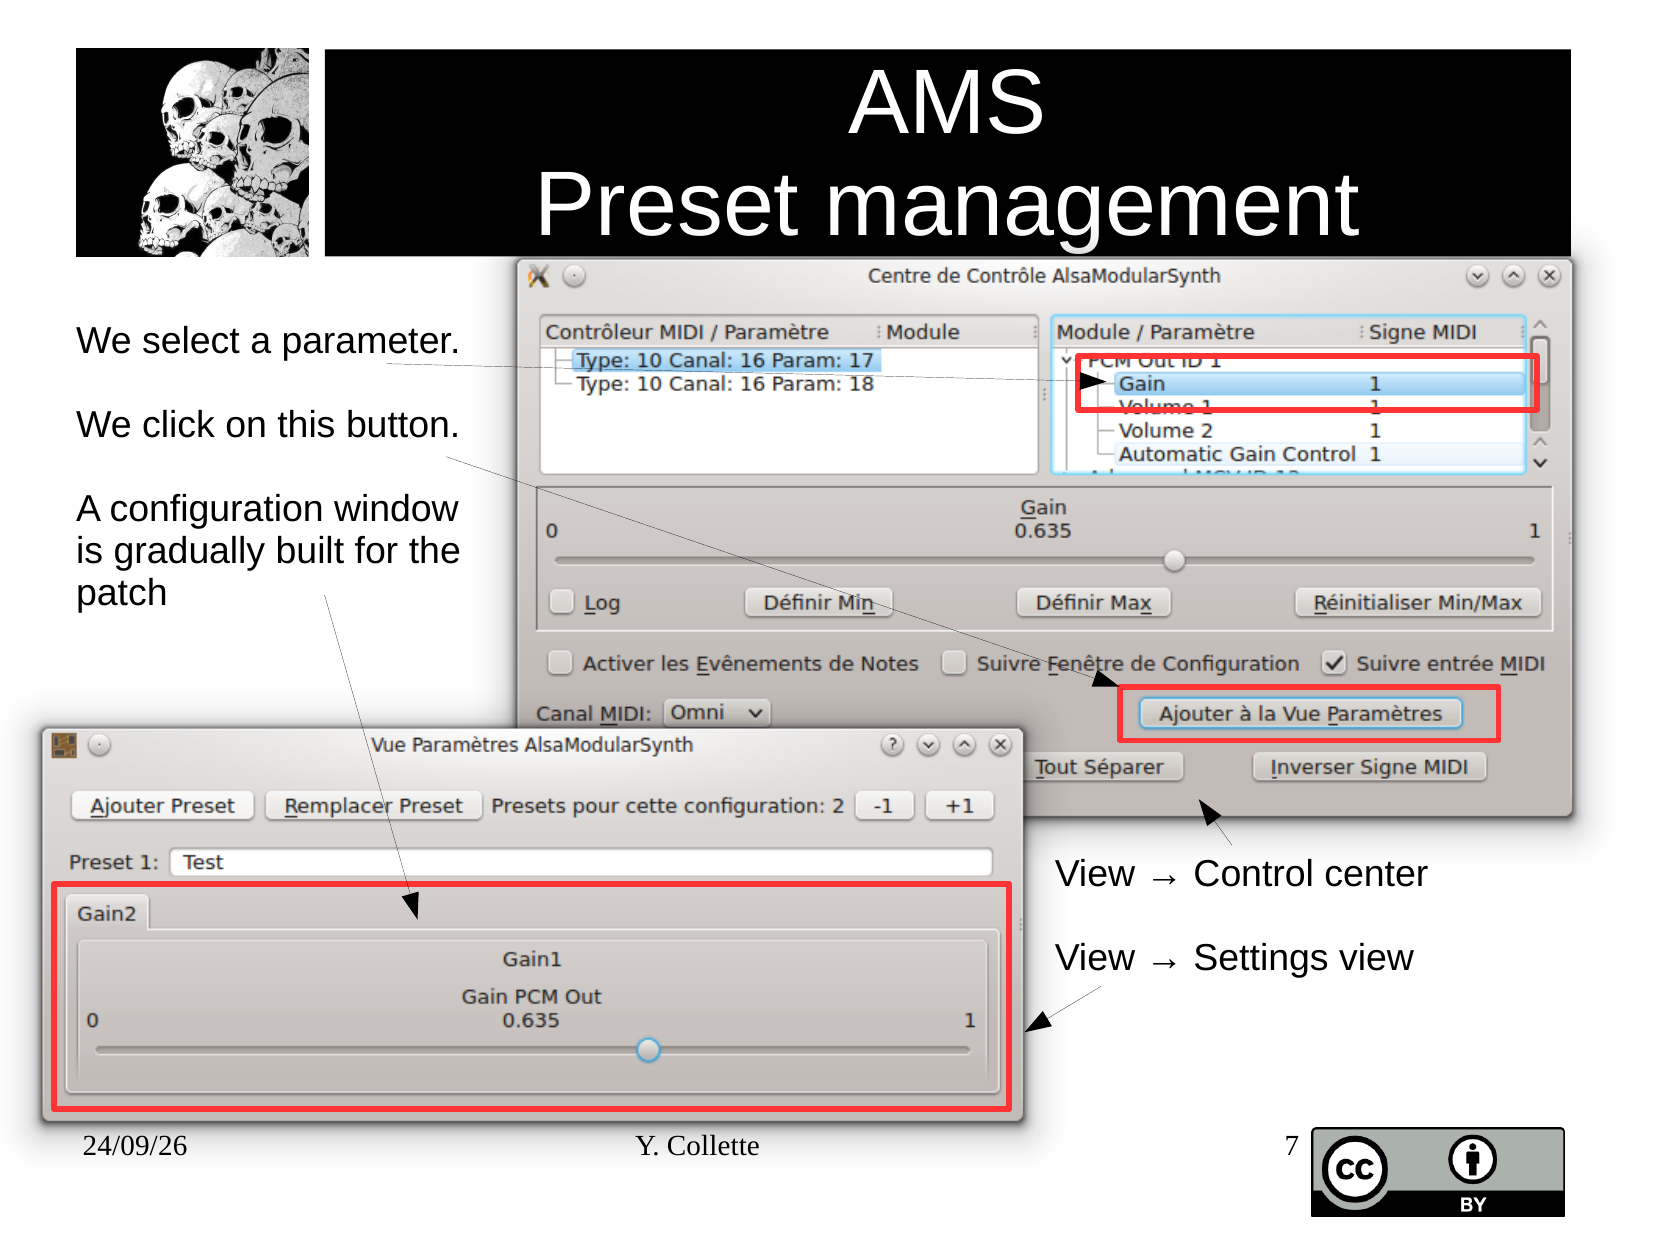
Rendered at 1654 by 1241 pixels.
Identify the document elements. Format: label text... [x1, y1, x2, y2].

text_box View → Control center View → Settings view [1039, 845, 1604, 987]
picture [1311, 1127, 1565, 1217]
title AMS Preset management [324, 49, 1571, 257]
picture [57, 887, 1006, 1106]
text_box We select a parameter. We click on this button. A configuration window is gradually built for the patch [61, 312, 505, 706]
picture [1123, 690, 1496, 738]
picture [0, 197, 1635, 1184]
picture [76, 48, 309, 257]
picture [1081, 359, 1534, 407]
